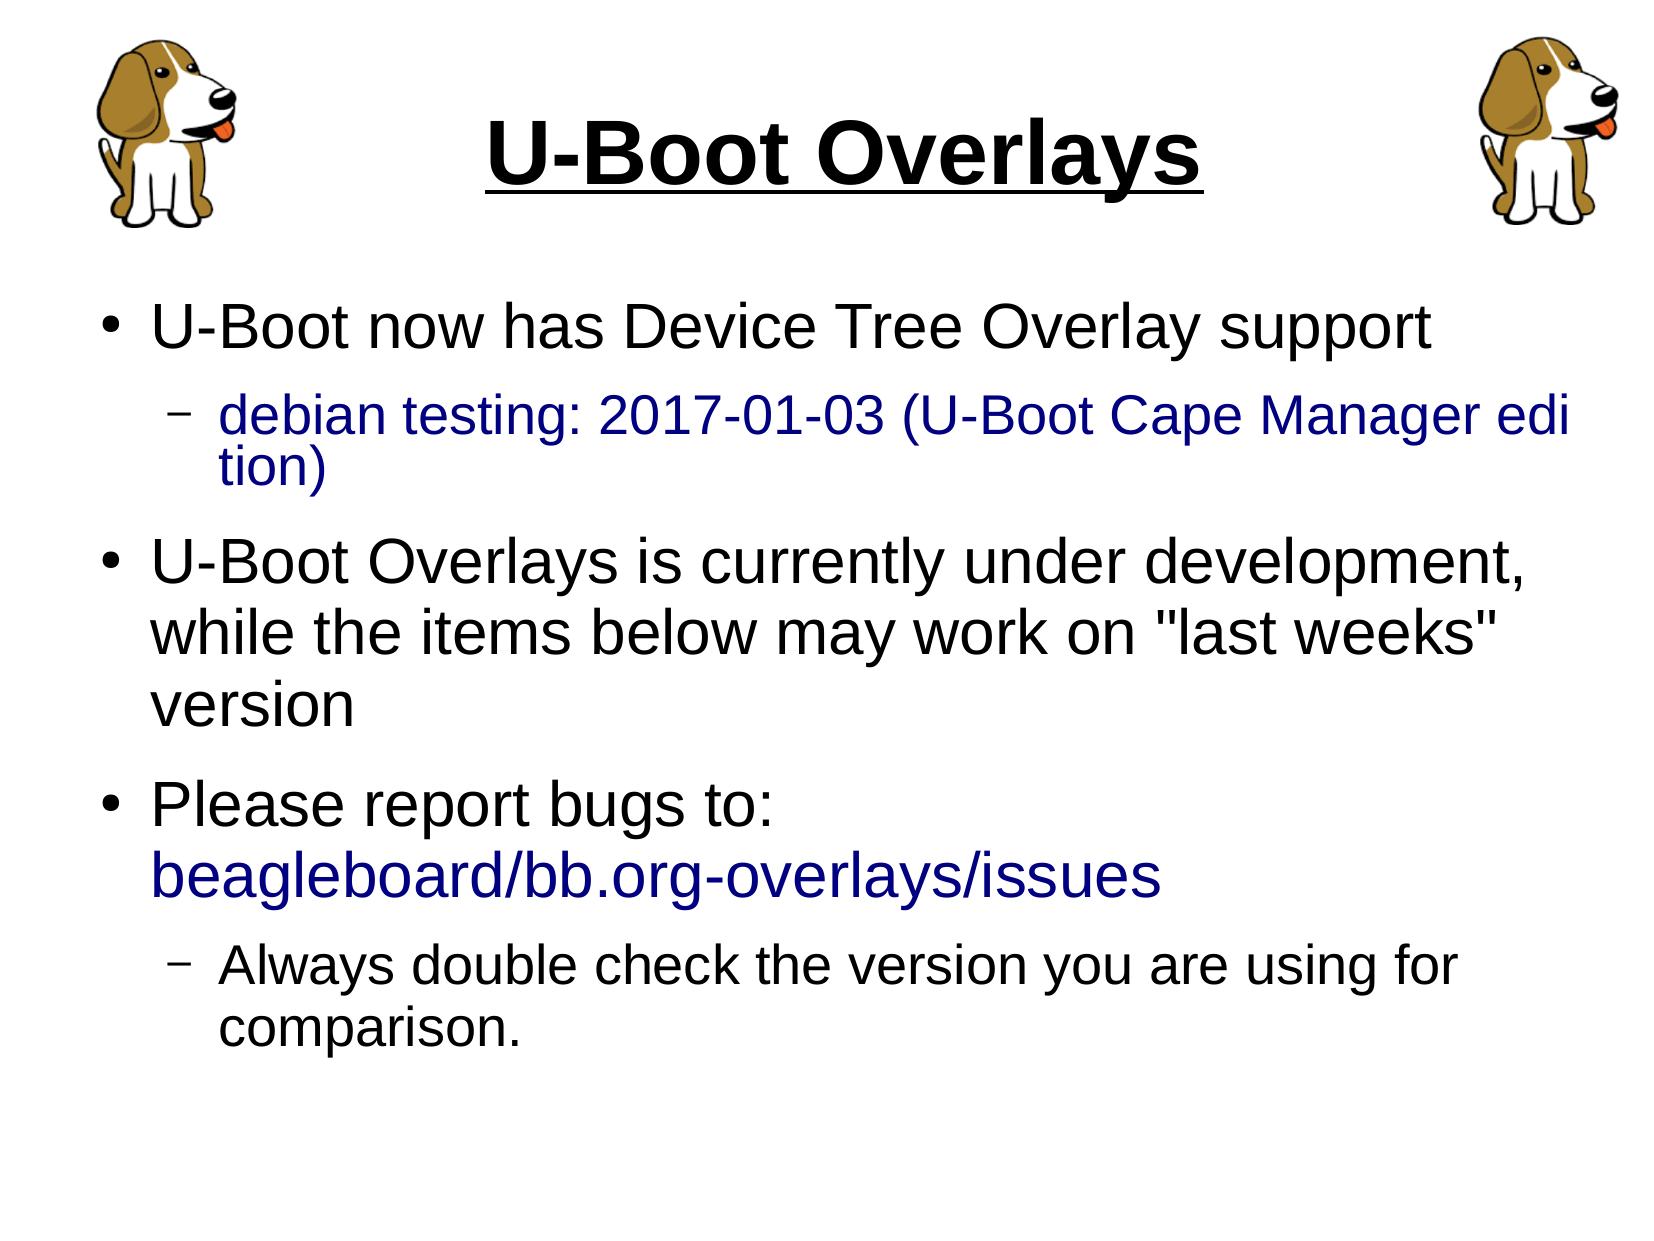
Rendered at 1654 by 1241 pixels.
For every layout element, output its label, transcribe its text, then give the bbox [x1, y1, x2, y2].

picture [1464, 36, 1621, 225]
list U-Boot now has Device Tree Overlay support debian testing: 2017-01-03 (U-Boot Cape Manager edition) U-Boot Overlays is currently under development, while the items below may work on "last weeks" version Please report bugs to: beagleboard/bb.org-overlays/issues Always double check the version you are using for comparison. [82, 290, 1571, 1010]
picture [82, 39, 239, 228]
title U-Boot Overlays [82, 49, 1571, 257]
